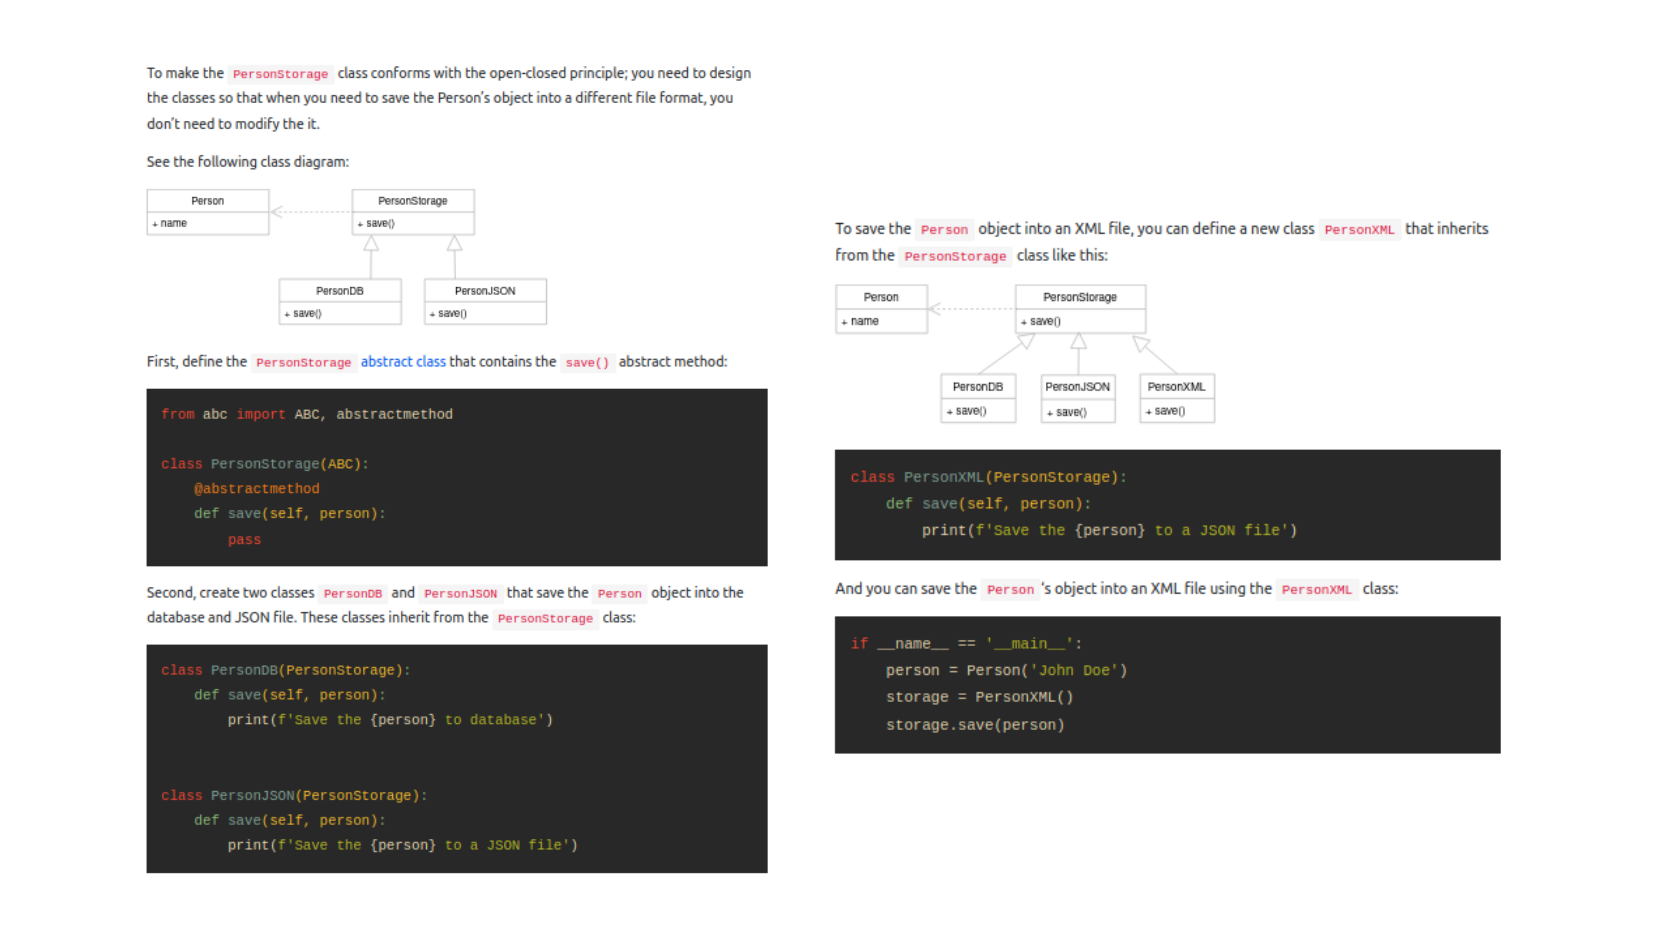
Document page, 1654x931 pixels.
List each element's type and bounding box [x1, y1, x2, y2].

picture [135, 56, 777, 886]
picture [810, 209, 1515, 766]
